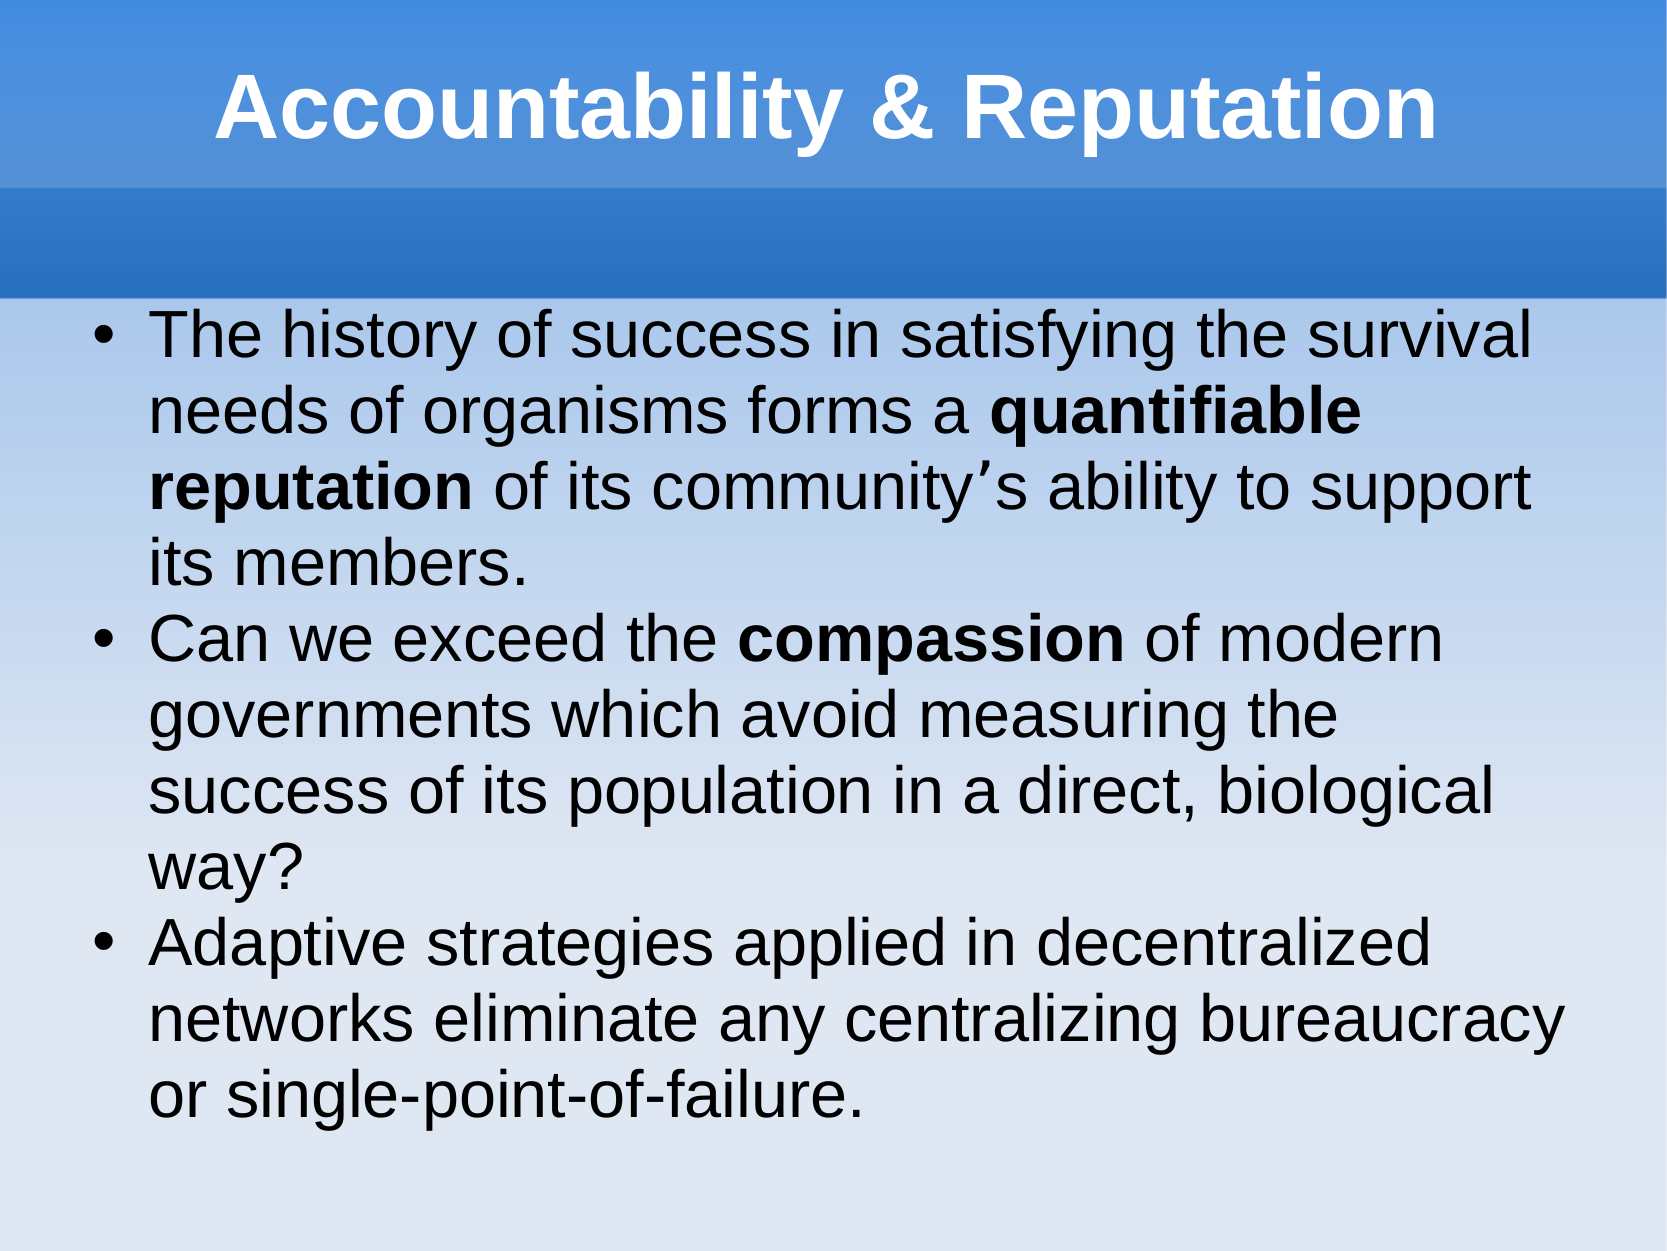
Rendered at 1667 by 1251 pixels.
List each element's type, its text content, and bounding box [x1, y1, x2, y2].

title Accountability & Reputation [67, 6, 1587, 209]
subtitle The history of success in satisfying the survival needs of organisms forms a quantifiable reputation of its community’s ability to support its members. Can we exceed the compassion of modern governments which avoid measuring the success of its population in a direct, biological way? Adaptive strategies applied in decentralized networks eliminate any centralizing bureaucracy or single-point-of-failure. [73, 297, 1593, 1198]
picture [0, 0, 1667, 1251]
